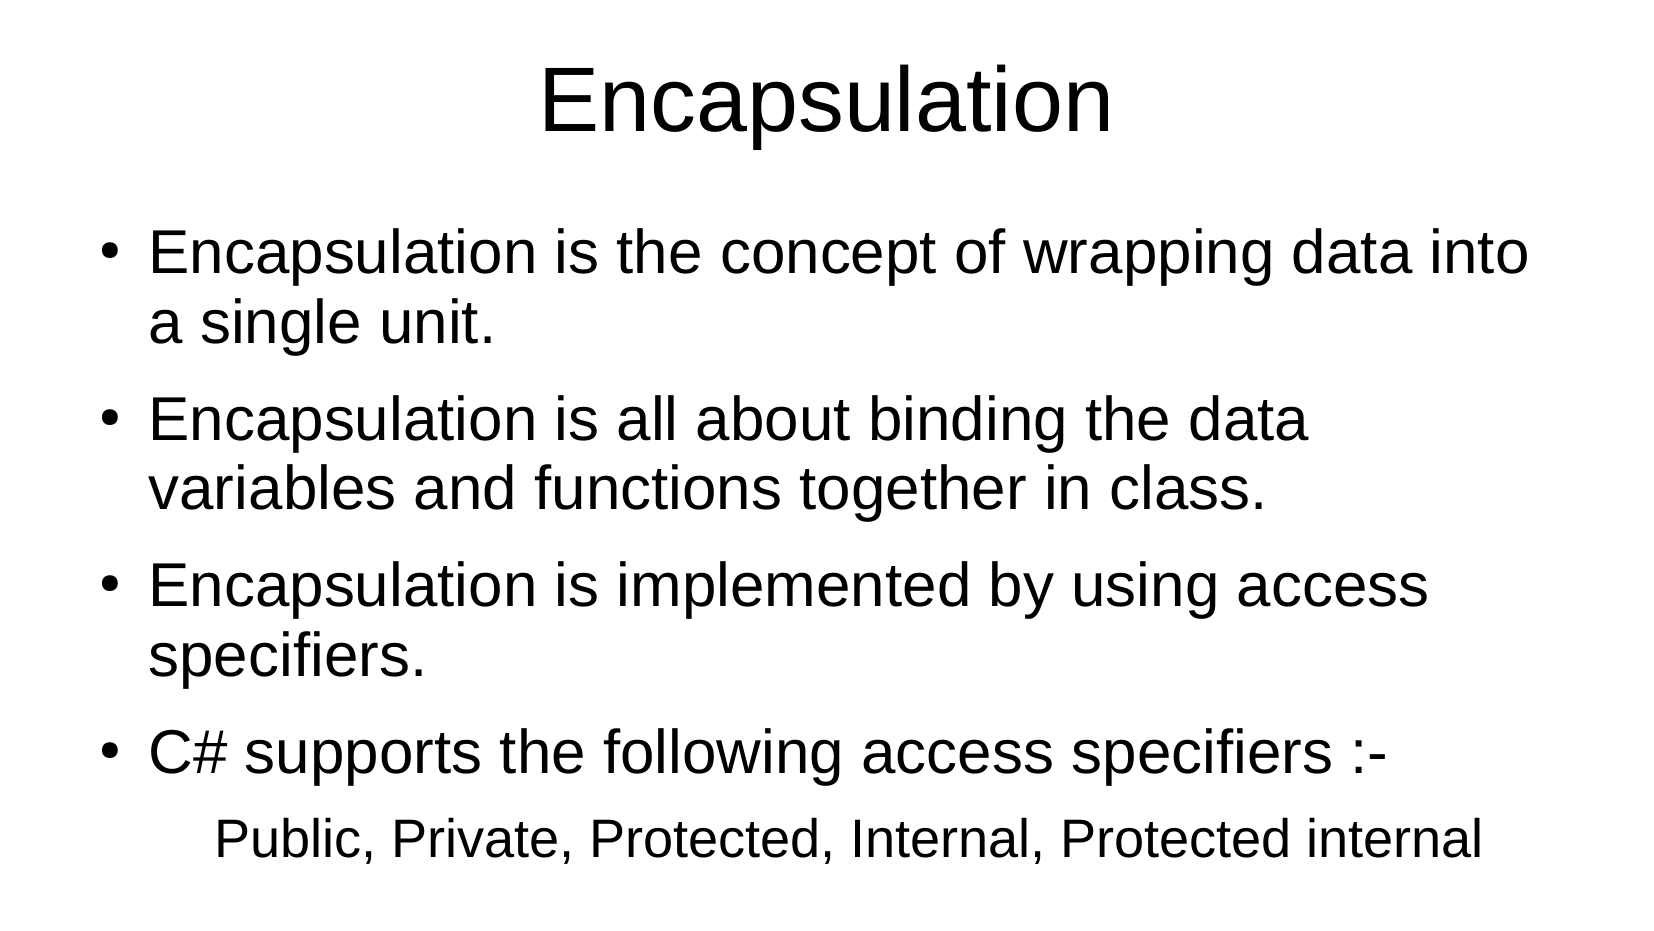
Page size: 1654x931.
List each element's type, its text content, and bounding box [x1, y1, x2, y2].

title Encapsulation [82, 37, 1571, 163]
list Encapsulation is the concept of wrapping data into a single unit. Encapsulation is all about binding the data variables and functions together in class. Encapsulation is implemented by using access specifiers. C# supports the following access specifiers :- Public, Private, Protected, Internal, Protected internal [82, 217, 1571, 882]
